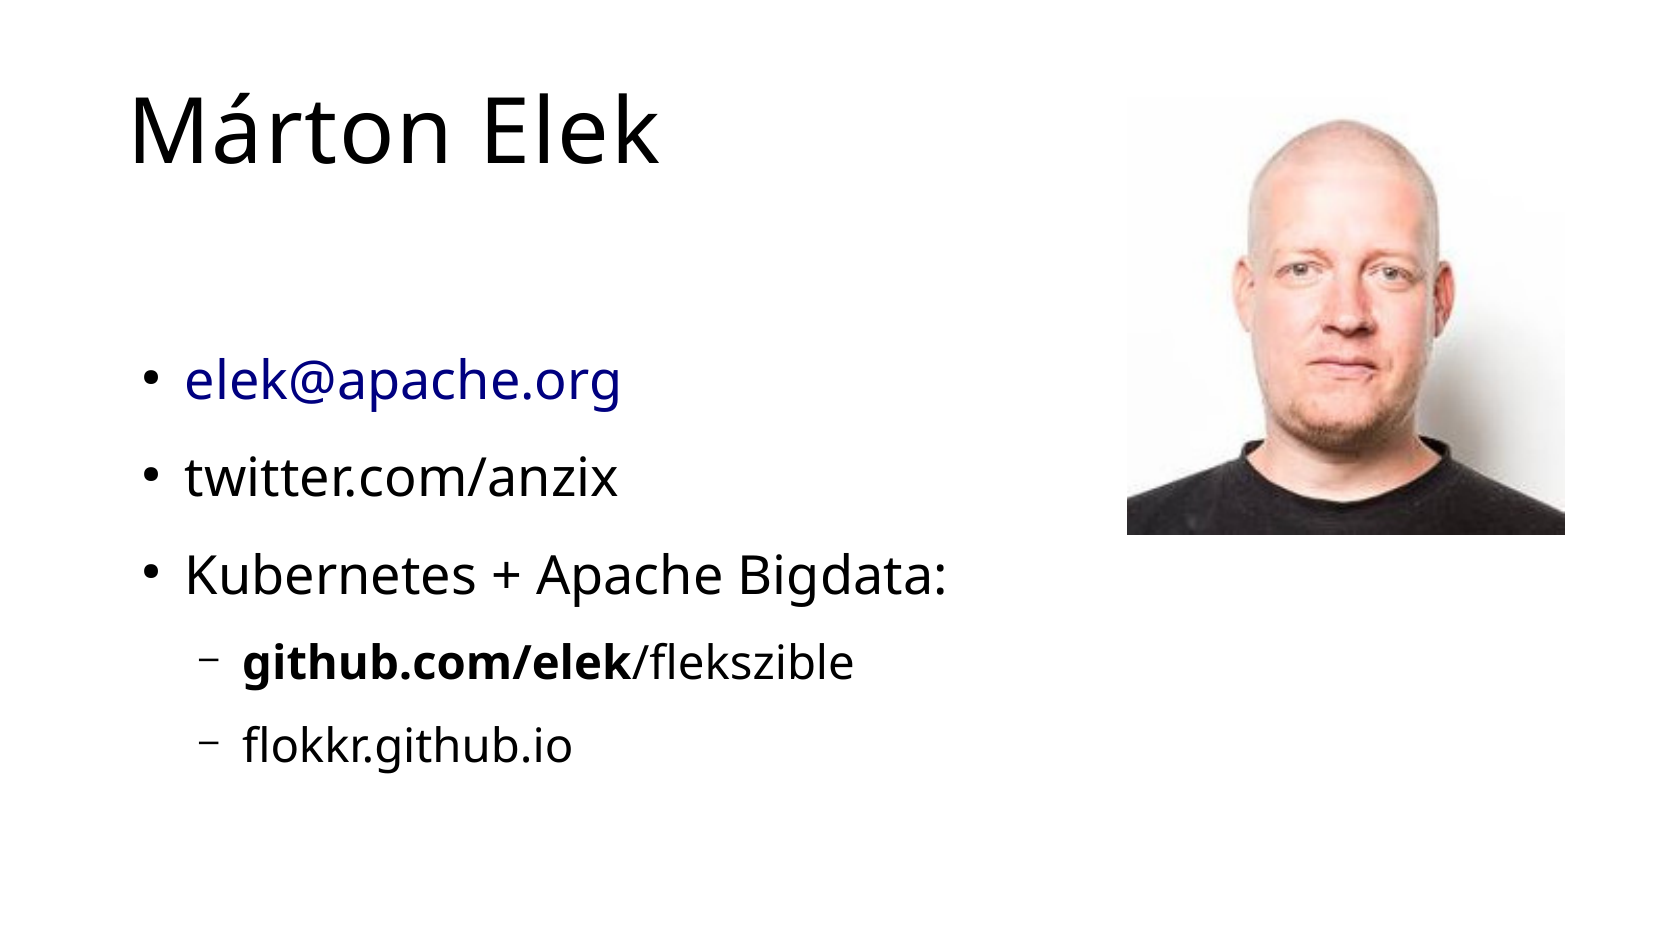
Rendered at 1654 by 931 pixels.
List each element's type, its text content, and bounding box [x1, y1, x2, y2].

title Márton Elek [127, 69, 1552, 187]
picture [1127, 97, 1565, 535]
list elek@apache.org twitter.com/anzix Kubernetes + Apache Bigdata: github.com/elek/flekszible flokkr.github.io [127, 244, 1527, 784]
